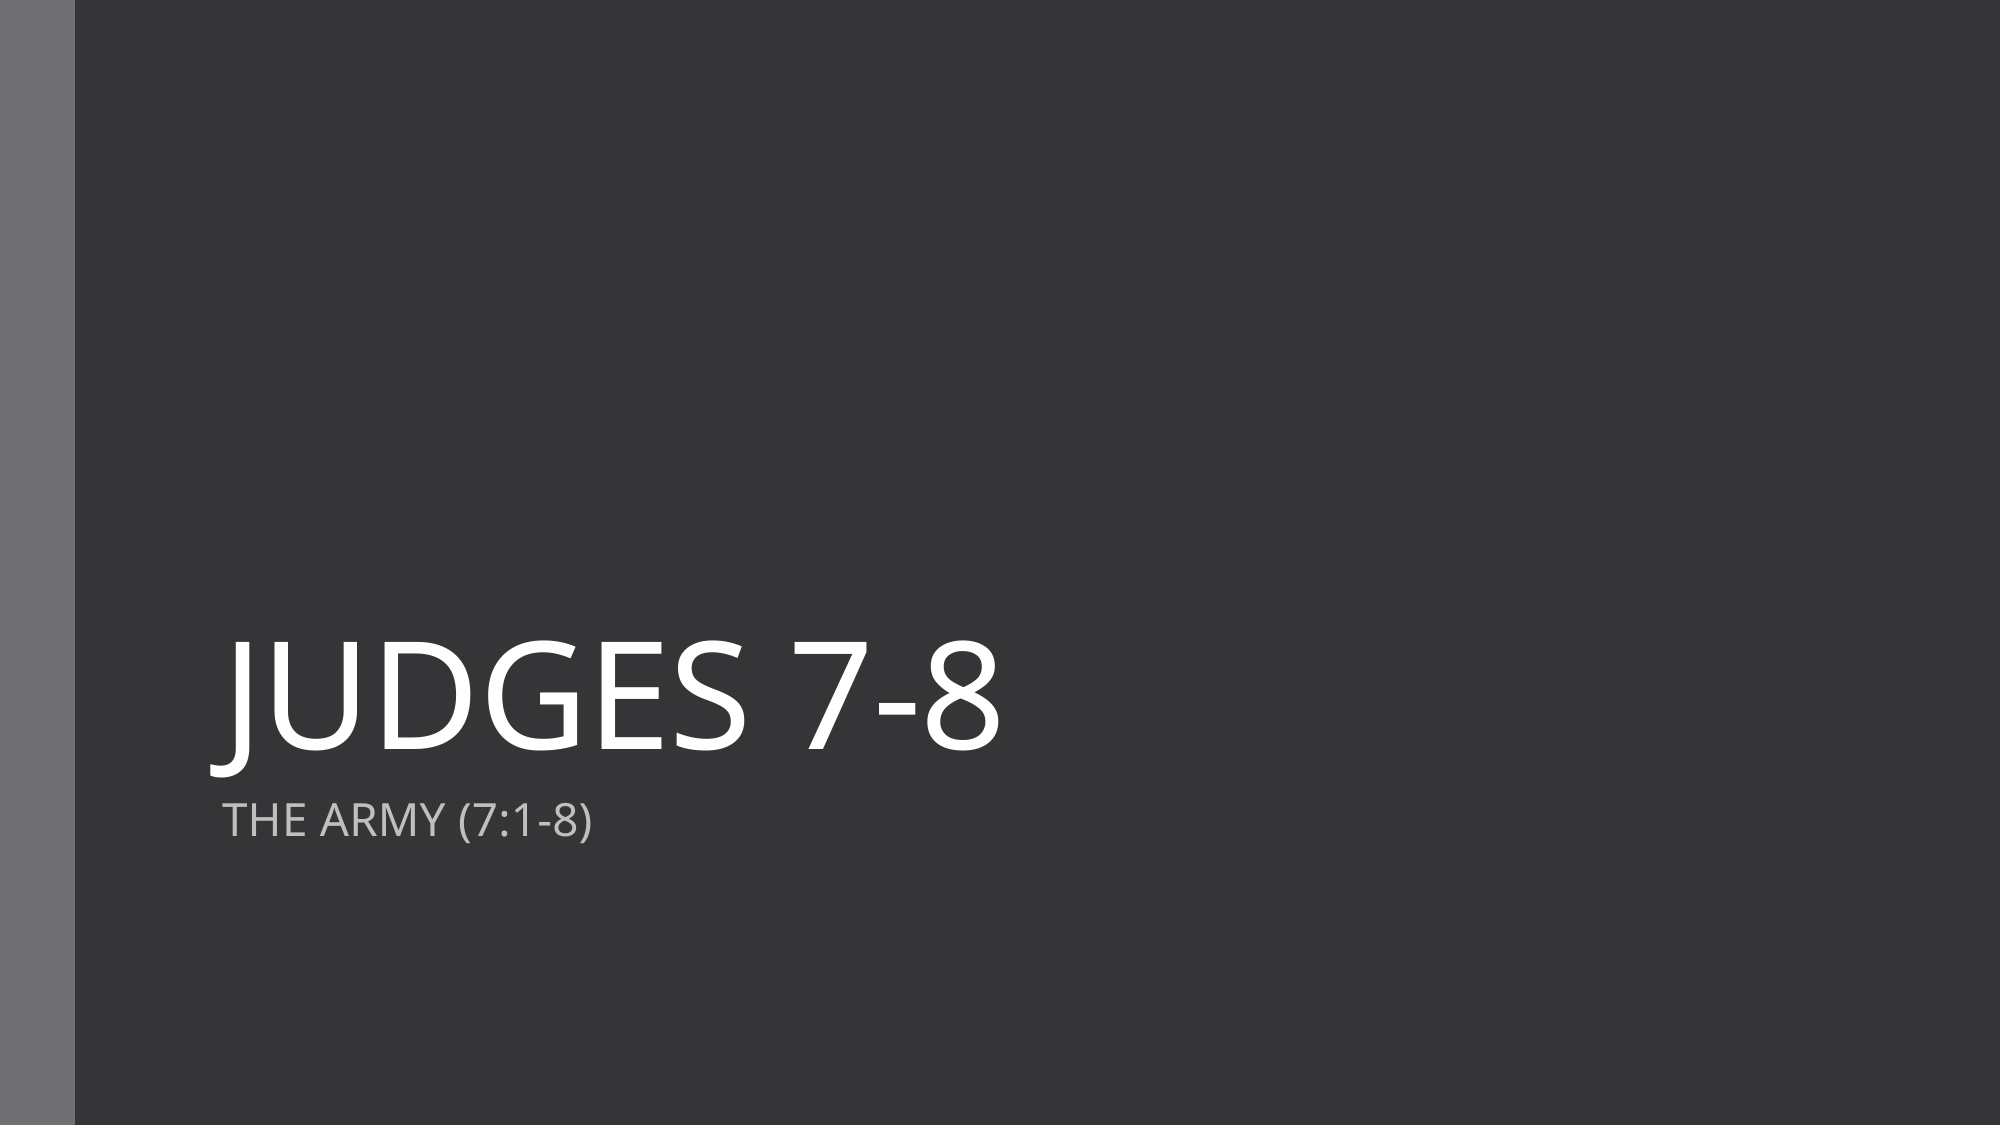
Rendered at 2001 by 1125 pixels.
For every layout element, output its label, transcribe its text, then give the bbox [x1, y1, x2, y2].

title JUDGES 7-8 [206, 124, 1752, 787]
subtitle THE ARMY (7:1-8) [206, 787, 1752, 1066]
